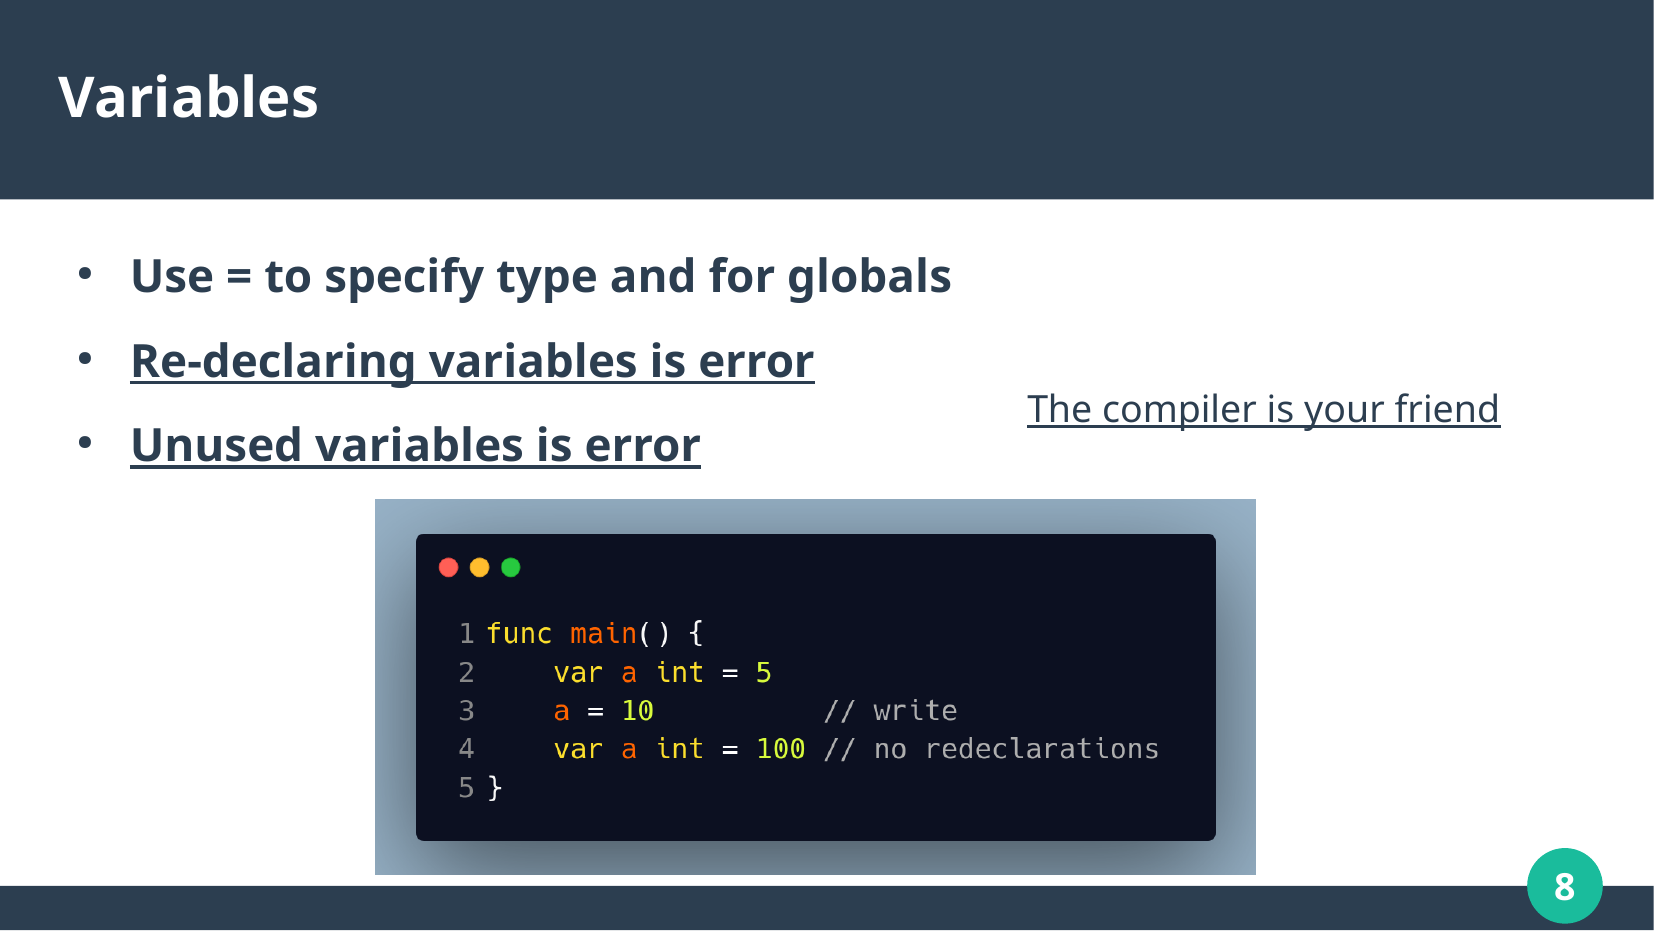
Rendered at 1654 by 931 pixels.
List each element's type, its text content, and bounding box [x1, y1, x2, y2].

text_box The compiler is your friend [1012, 375, 1516, 441]
list Use = to specify type and for globals Re-declaring variables is error Unused variables is error [59, 243, 1013, 526]
title Variables [59, 37, 1595, 155]
picture [375, 499, 1256, 875]
